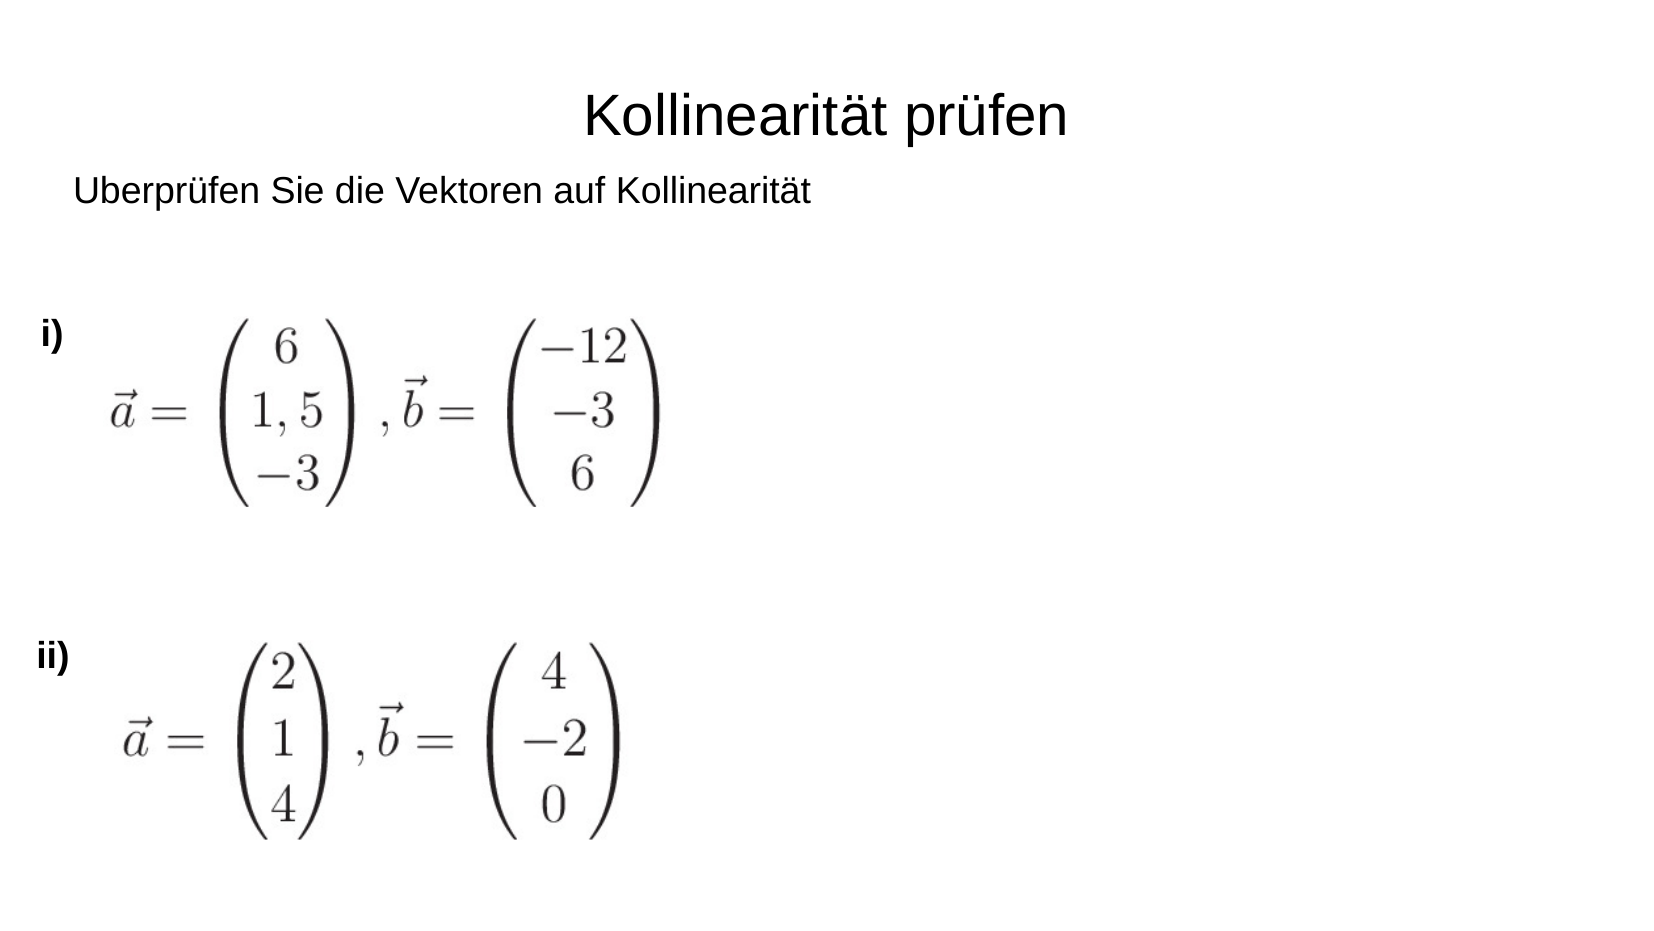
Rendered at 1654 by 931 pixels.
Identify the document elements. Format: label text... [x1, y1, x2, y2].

text_box Uberprüfen Sie die Vektoren auf Kollinearität [58, 161, 869, 219]
text_box i) [25, 305, 95, 363]
text_box ii) [21, 627, 91, 685]
title Kollinearität prüfen [82, 37, 1571, 193]
picture [114, 640, 643, 845]
picture [103, 316, 678, 512]
